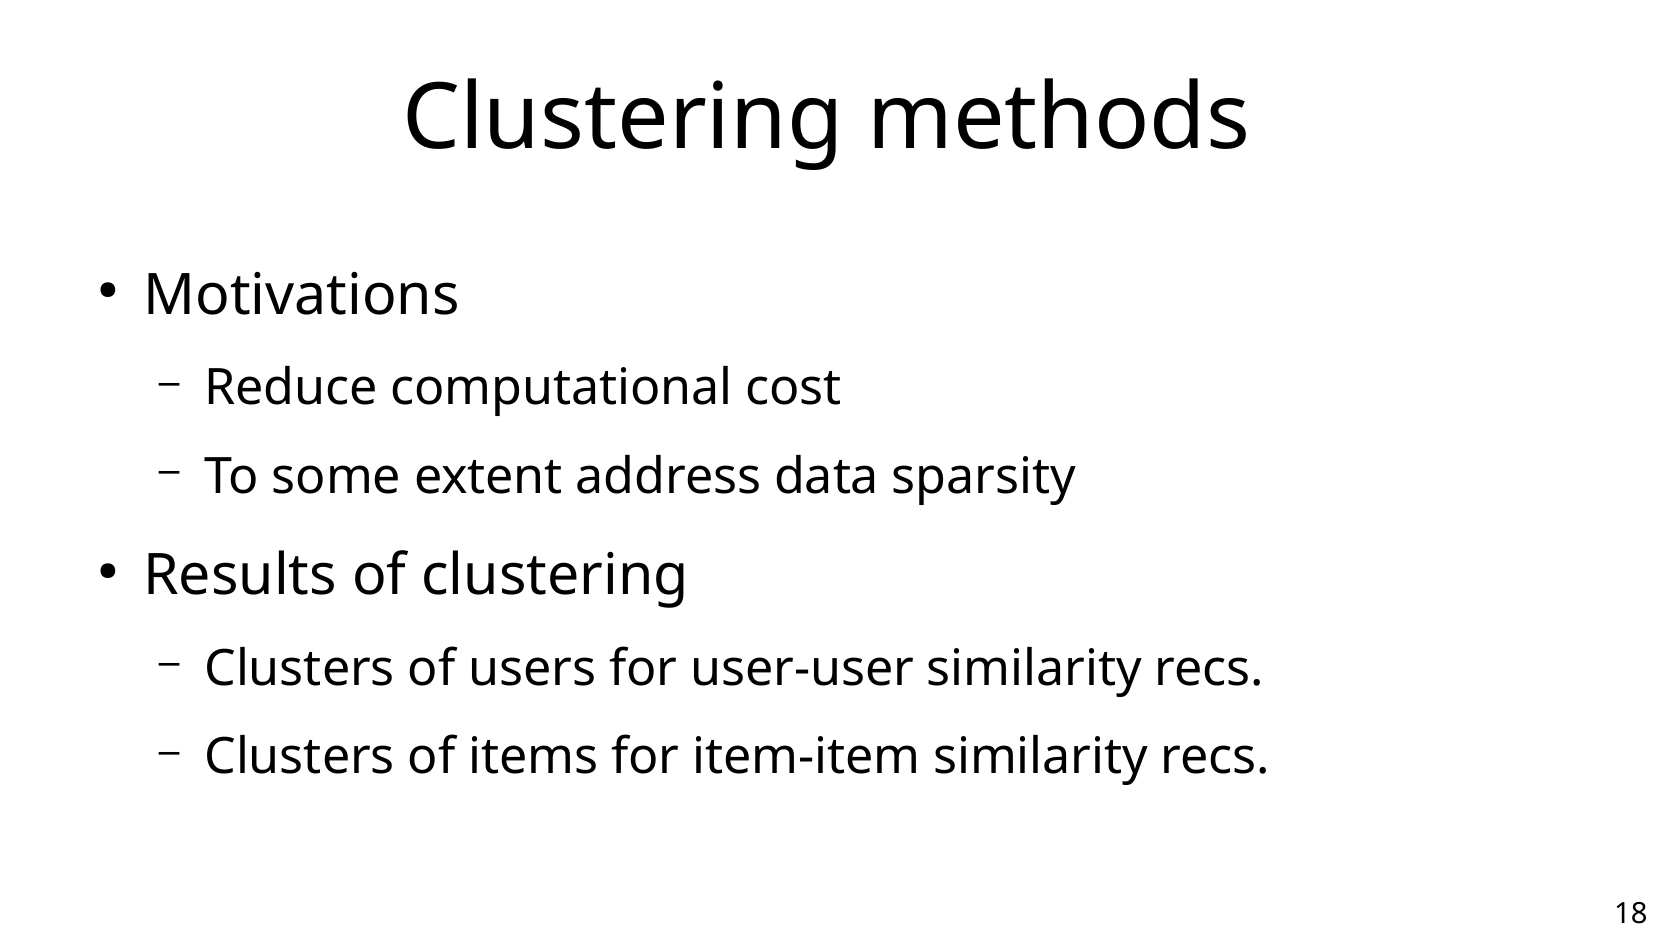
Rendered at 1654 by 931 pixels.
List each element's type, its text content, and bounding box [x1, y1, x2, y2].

list Motivations Reduce computational cost To some extent address data sparsity Results of clustering Clusters of users for user-user similarity recs. Clusters of items for item-item similarity recs. [82, 253, 1571, 793]
title Clustering methods [82, 1, 1571, 226]
